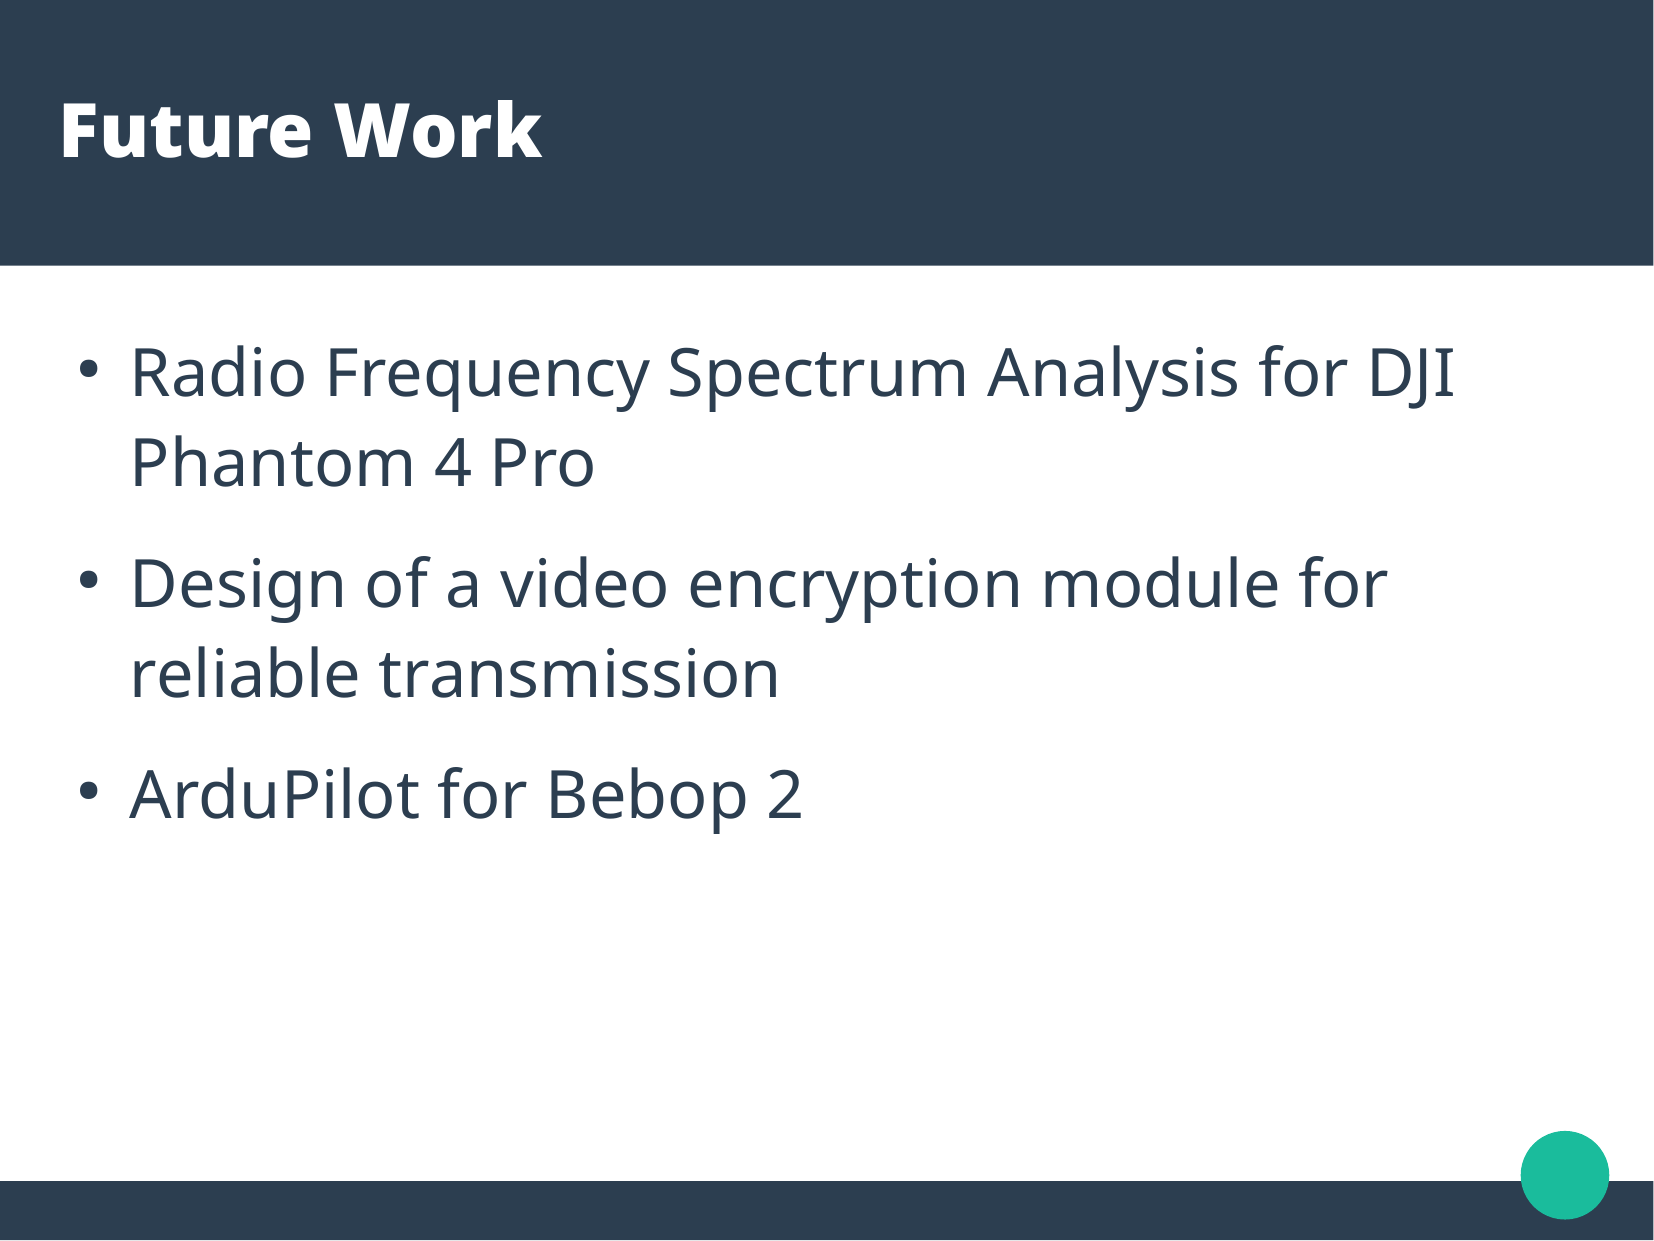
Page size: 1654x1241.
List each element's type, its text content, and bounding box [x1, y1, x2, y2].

list Radio Frequency Spectrum Analysis for DJI Phantom 4 Pro Design of a video encryption module for reliable transmission ArduPilot for Bebop 2 [59, 324, 1595, 1152]
title Future Work [59, 49, 1595, 207]
